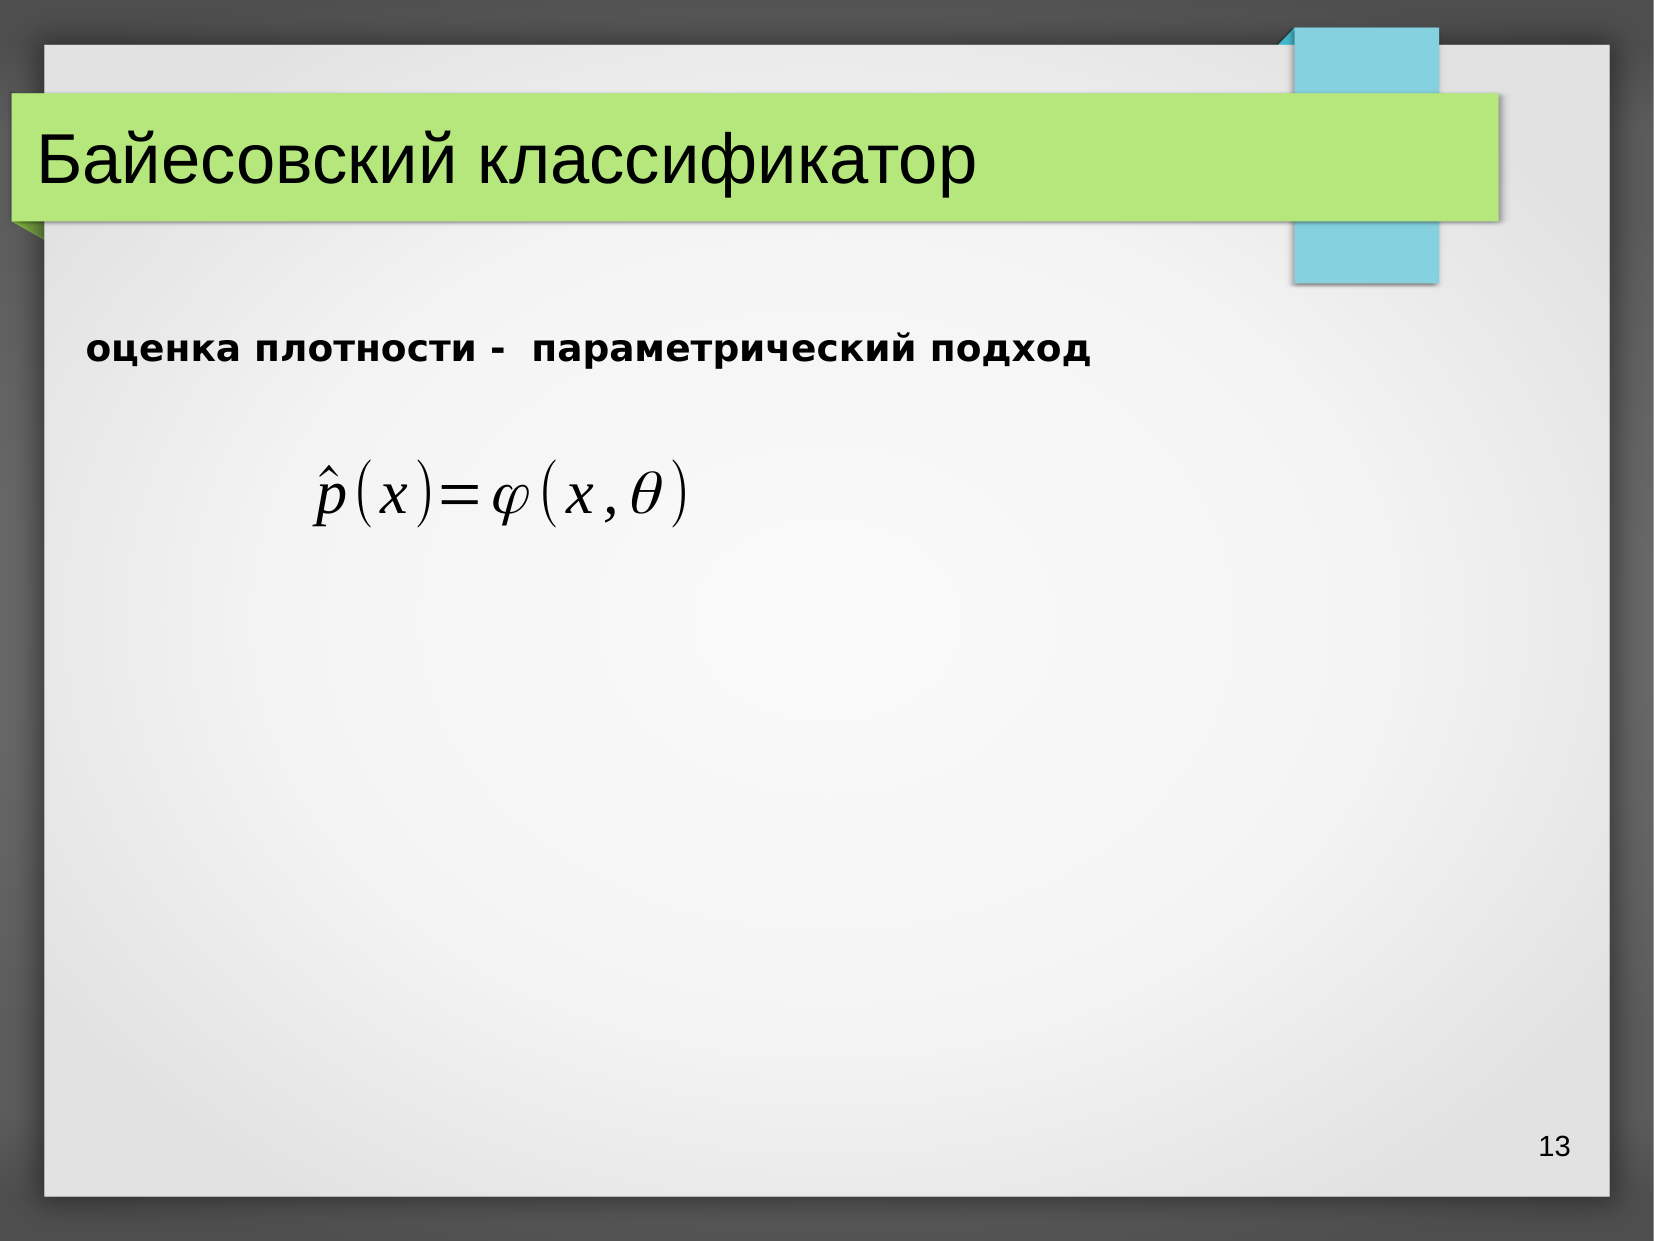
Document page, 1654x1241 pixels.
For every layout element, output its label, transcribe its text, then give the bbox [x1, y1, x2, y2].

title Байесовский классификатор [35, 118, 1489, 200]
chart [303, 456, 697, 532]
text_box оценка плотности - параметрический подход [70, 318, 1548, 425]
picture [0, 0, 1654, 1241]
